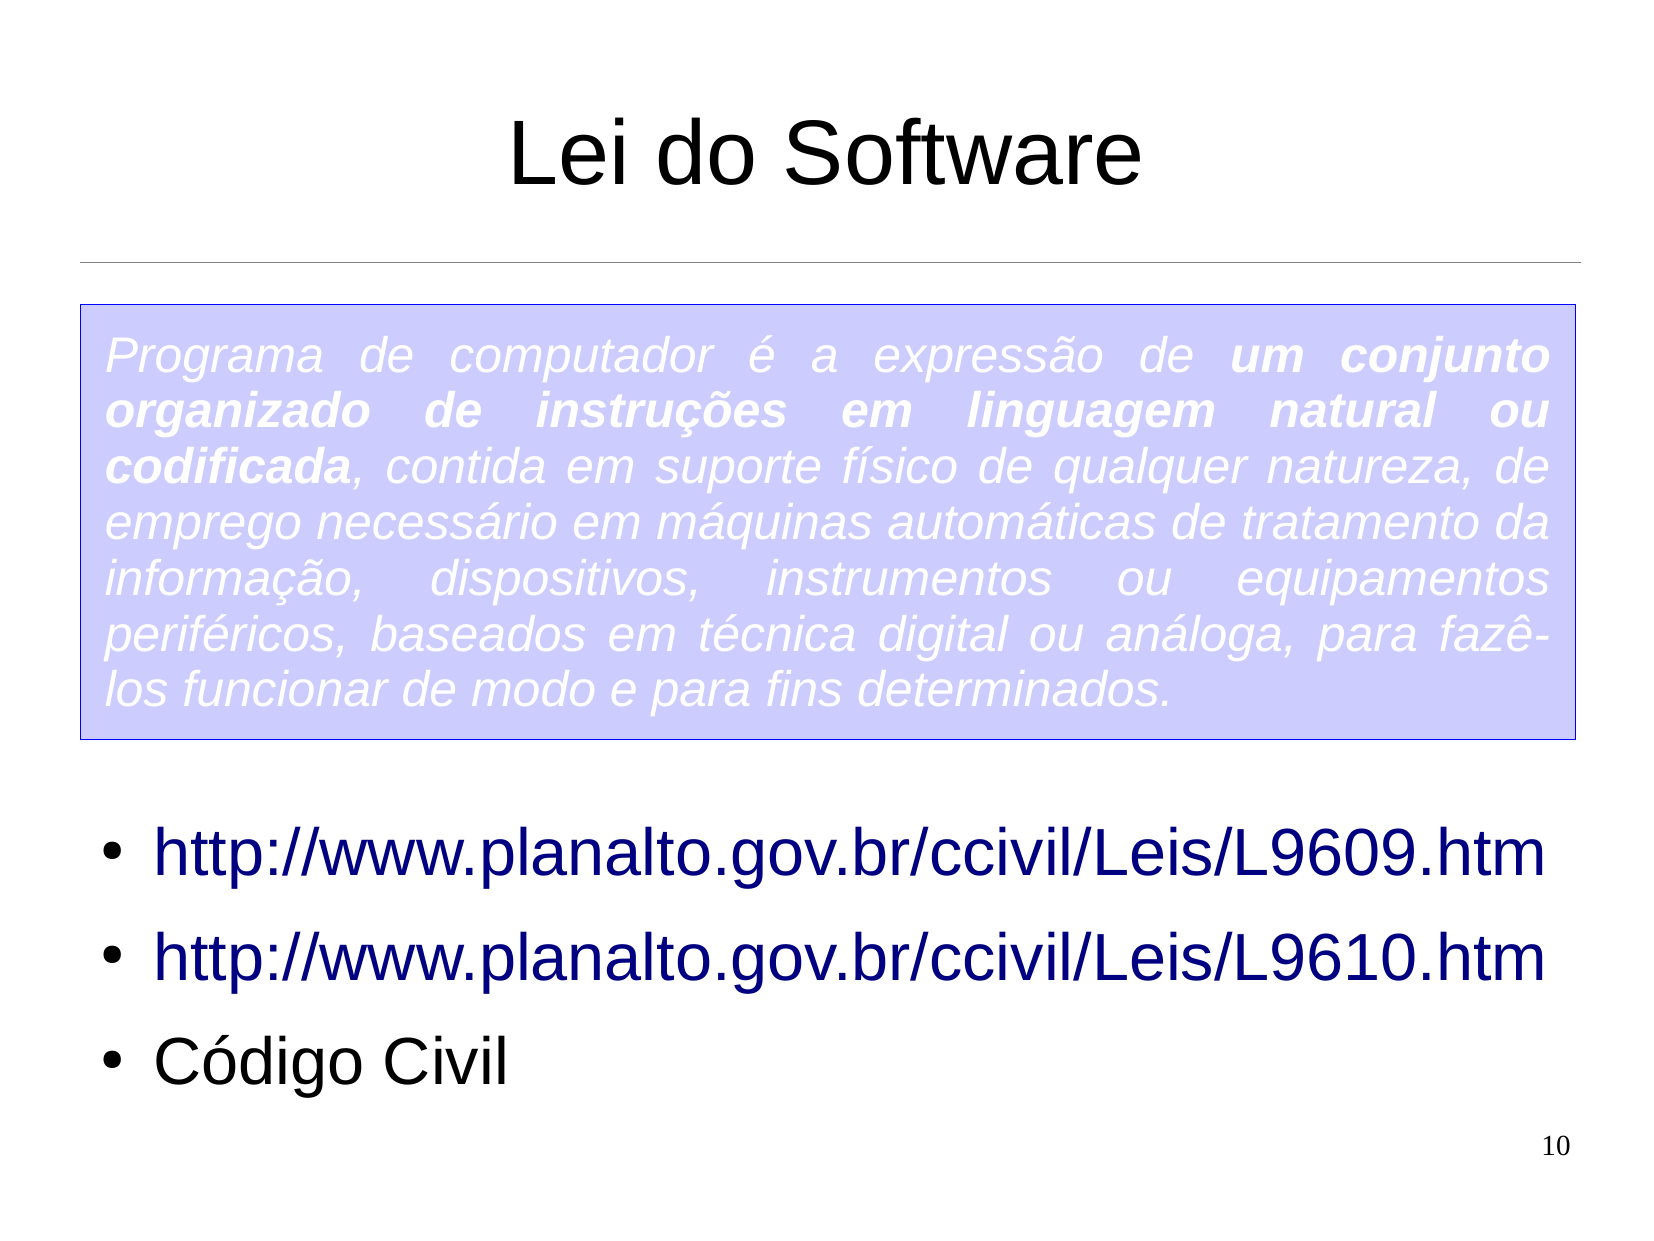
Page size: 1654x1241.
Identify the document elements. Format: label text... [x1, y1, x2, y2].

text_box Programa de computador é a expressão de um conjunto organizado de instruções em linguagem natural ou codificada, contida em suporte físico de qualquer natureza, de emprego necessário em máquinas automáticas de tratamento da informação, dispositivos, instrumentos ou equipamentos periféricos, baseados em técnica digital ou análoga, para fazê-los funcionar de modo e para fins determinados. [80, 304, 1576, 700]
title Lei do Software [82, 56, 1571, 250]
list http://www.planalto.gov.br/ccivil/Leis/L9609.htm http://www.planalto.gov.br/ccivil/Leis/L9610.htm Código Civil [82, 815, 1571, 1074]
